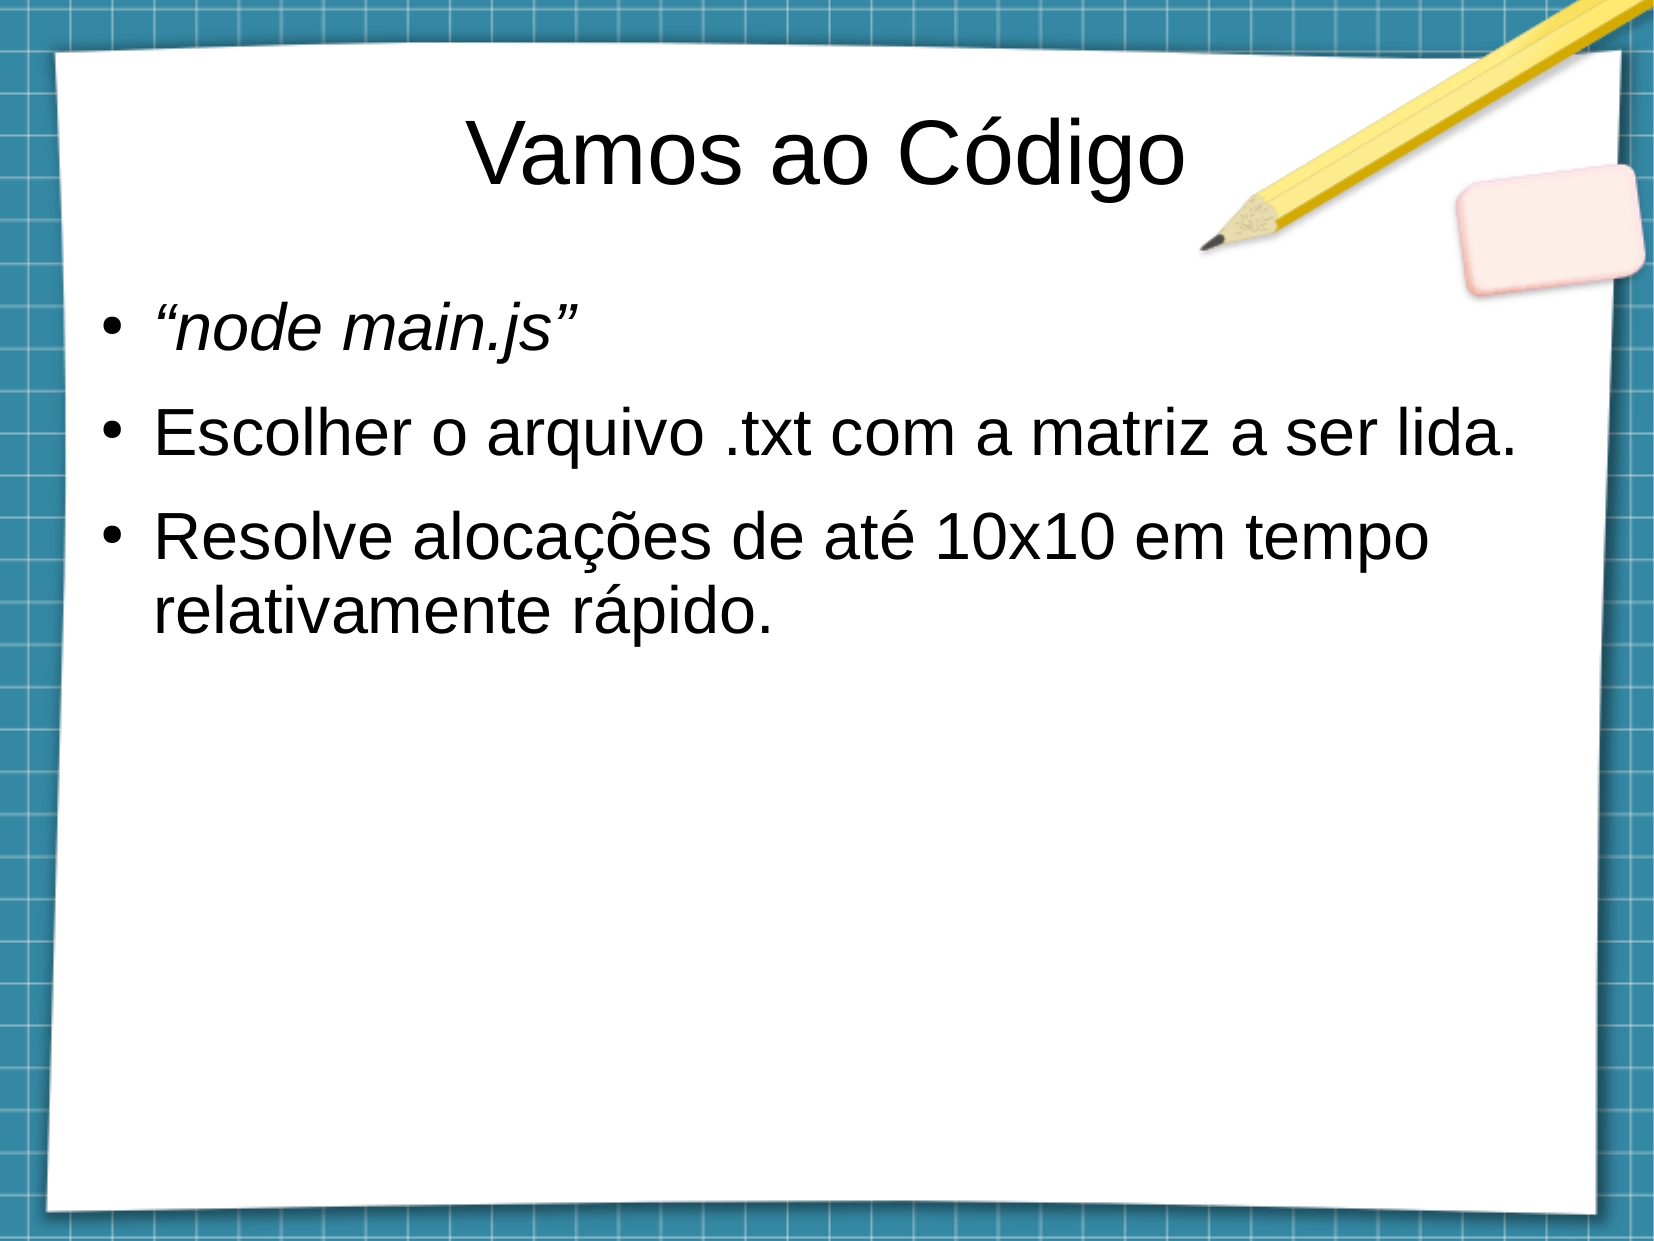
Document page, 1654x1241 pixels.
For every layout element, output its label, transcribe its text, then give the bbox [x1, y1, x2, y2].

title Vamos ao Código [82, 49, 1571, 257]
picture [0, 0, 1654, 1241]
list “node main.js” Escolher o arquivo .txt com a matriz a ser lida. Resolve alocações de até 10x10 em tempo relativamente rápido. [82, 290, 1571, 1010]
